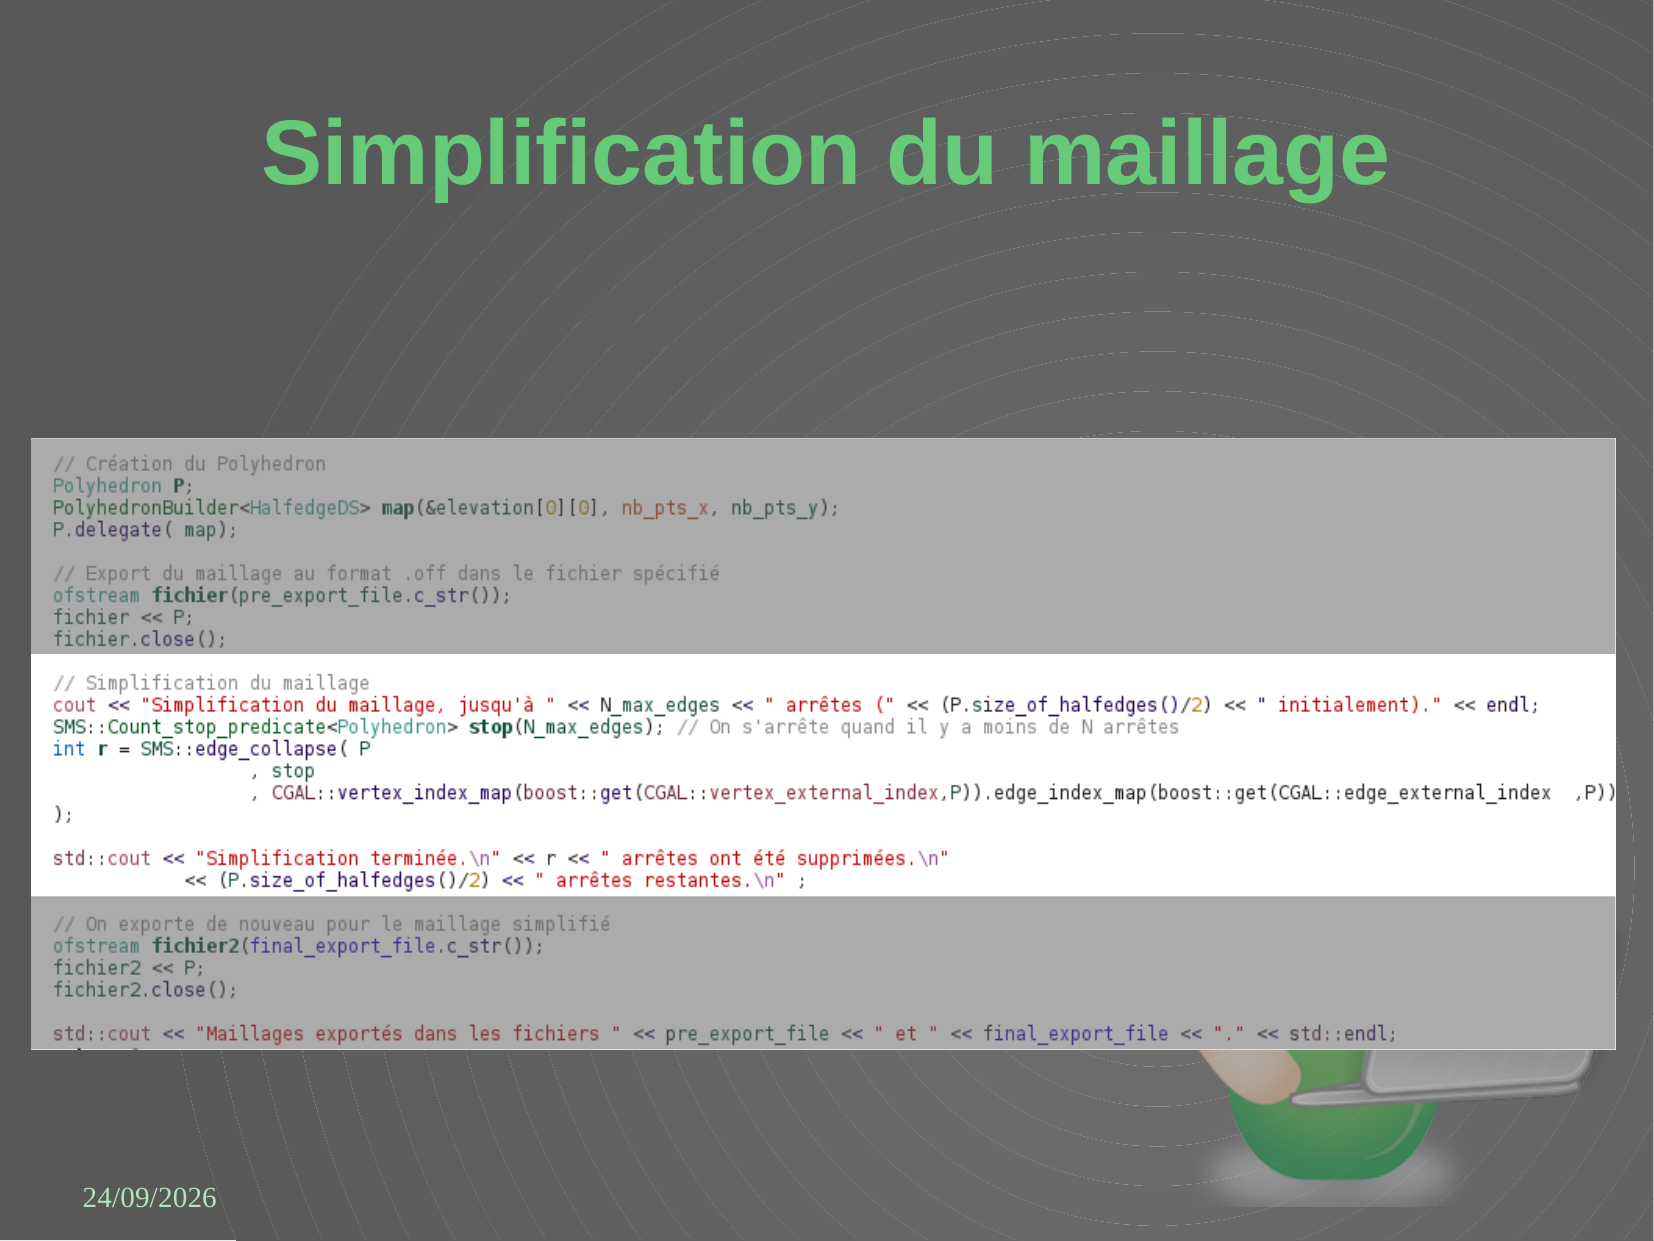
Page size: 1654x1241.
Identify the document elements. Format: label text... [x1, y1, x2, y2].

text_box [31, 438, 1616, 654]
picture [31, 654, 1642, 1207]
text_box [31, 896, 1616, 1050]
title Simplification du maillage [82, 49, 1571, 257]
